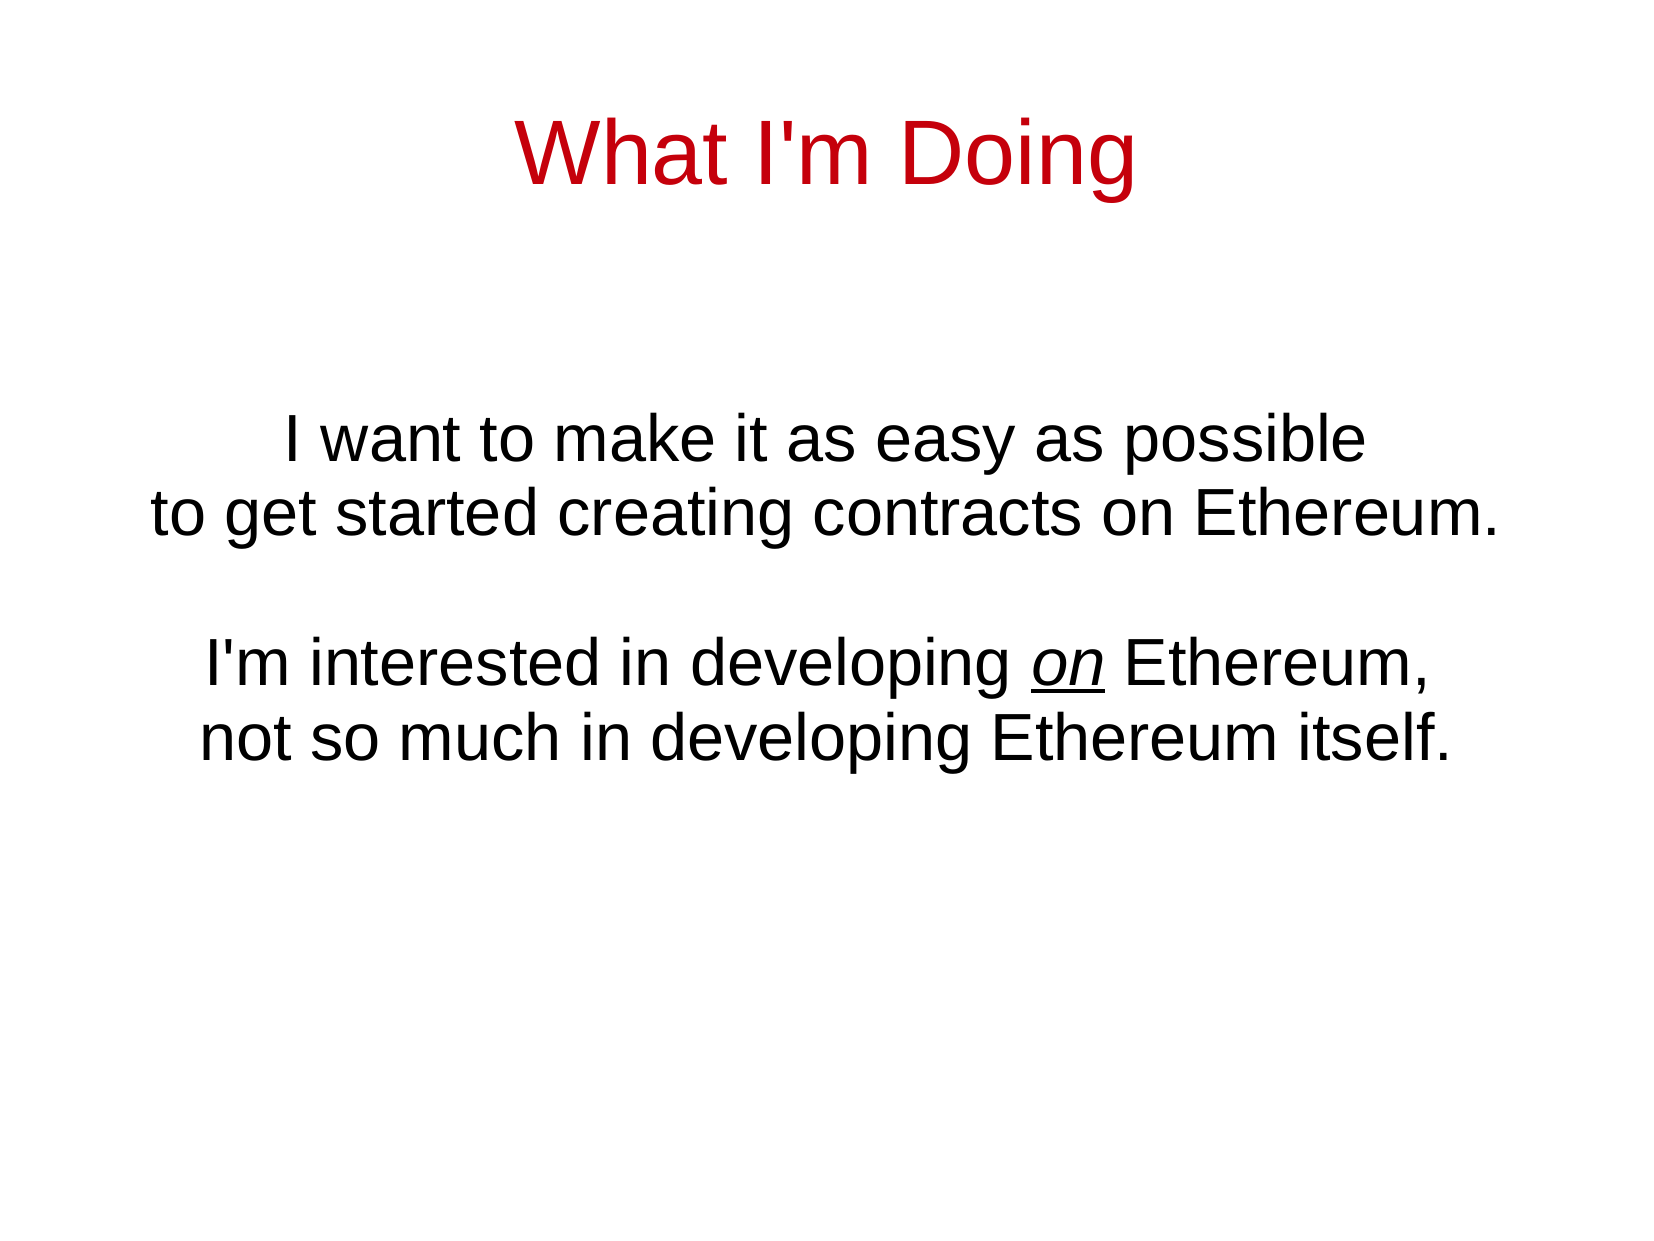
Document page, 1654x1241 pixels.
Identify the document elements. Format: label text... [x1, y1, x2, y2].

title What I'm Doing [82, 49, 1571, 257]
subtitle I want to make it as easy as possible to get started creating contracts on Ethereum. I'm interested in developing on Ethereum, not so much in developing Ethereum itself. [82, 290, 1571, 886]
